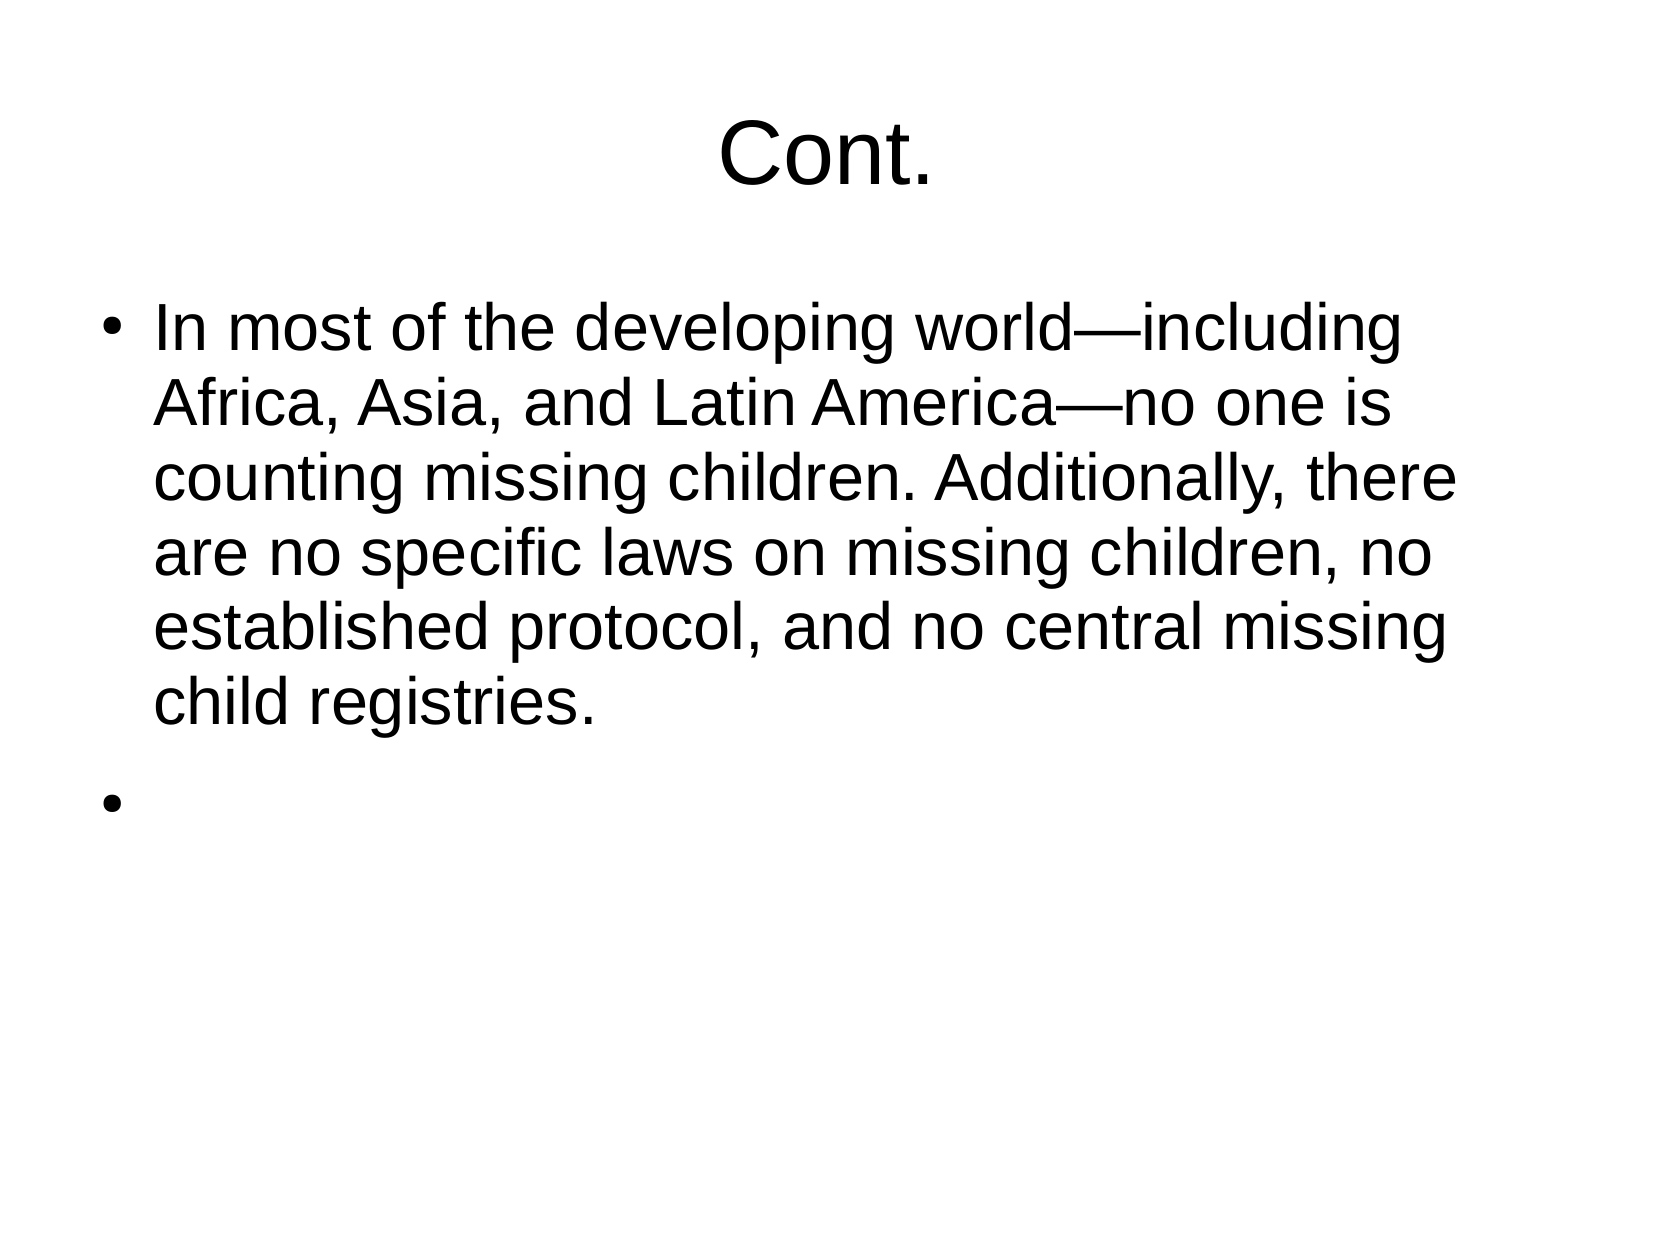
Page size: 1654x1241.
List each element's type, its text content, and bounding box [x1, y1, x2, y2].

list In most of the developing world—including Africa, Asia, and Latin America—no one is counting missing children. Additionally, there are no specific laws on missing children, no established protocol, and no central missing child registries. [82, 290, 1571, 1010]
title Cont. [82, 49, 1571, 257]
